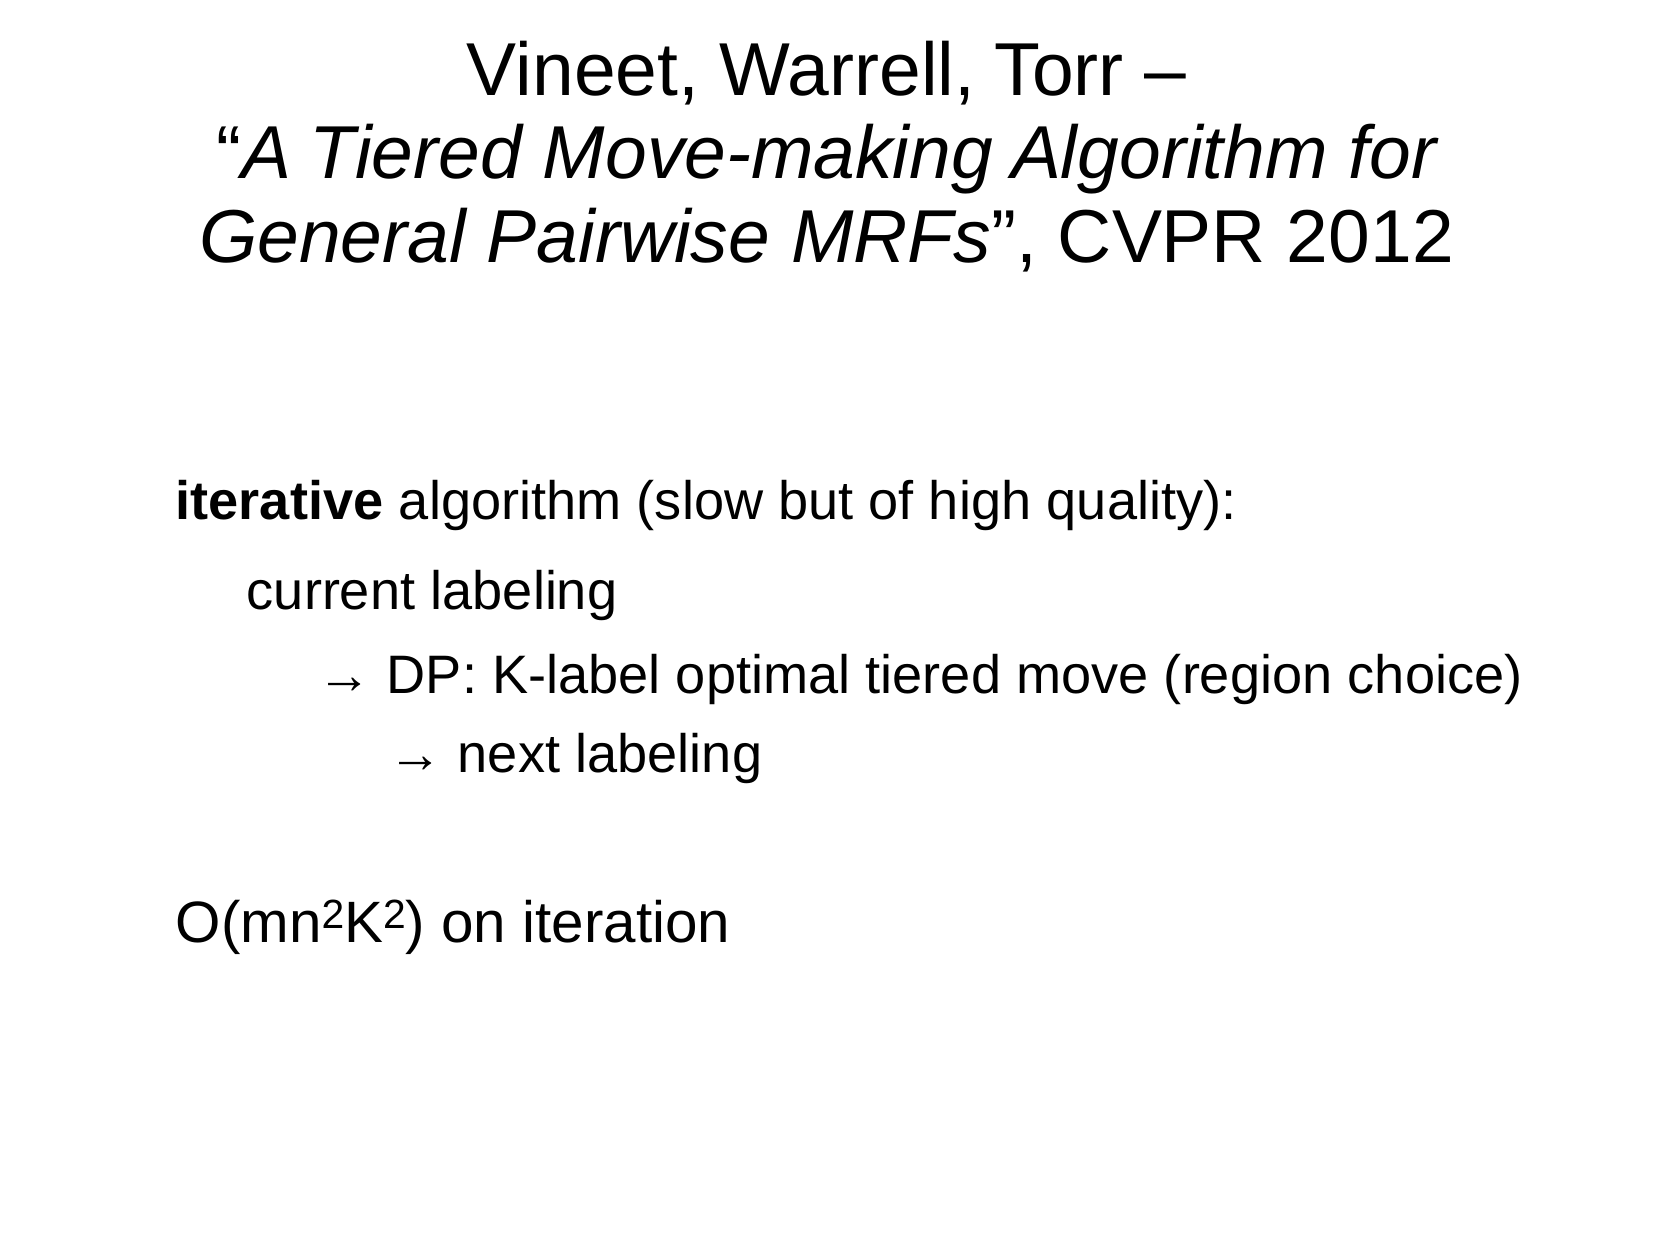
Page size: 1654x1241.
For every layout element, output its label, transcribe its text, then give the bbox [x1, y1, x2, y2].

title Vineet, Warrell, Torr – “A Tiered Move-making Algorithm for General Pairwise MRFs”, CVPR 2012 [82, 26, 1571, 279]
list iterative algorithm (slow but of high quality): current labeling → DP: K-label optimal tiered move (region choice) → next labeling O(mn2K2) on iteration [105, 470, 1561, 997]
